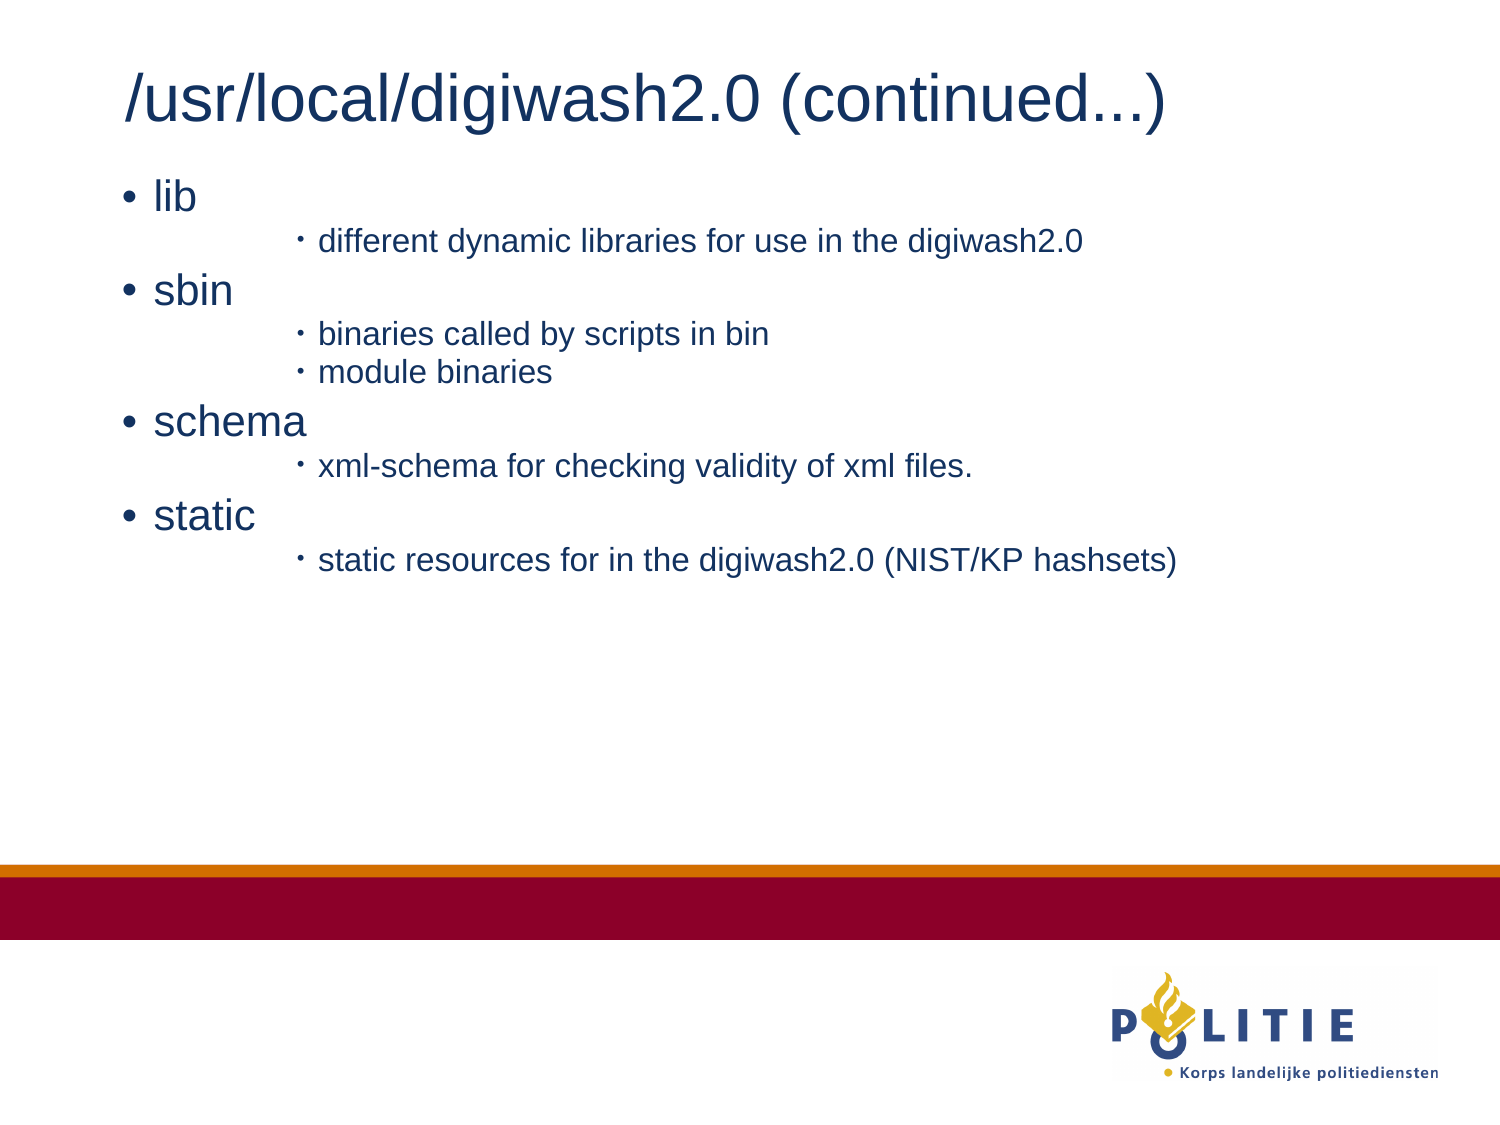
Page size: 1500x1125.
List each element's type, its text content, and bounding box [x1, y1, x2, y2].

title /usr/local/digiwash2.0 (continued...) [124, 44, 1350, 158]
picture [1112, 966, 1438, 1081]
list lib different dynamic libraries for use in the digiwash2.0 sbin binaries called by scripts in bin module binaries schema xml-schema for checking validity of xml files. static static resources for in the digiwash2.0 (NIST/KP hashsets) [121, 174, 1351, 826]
